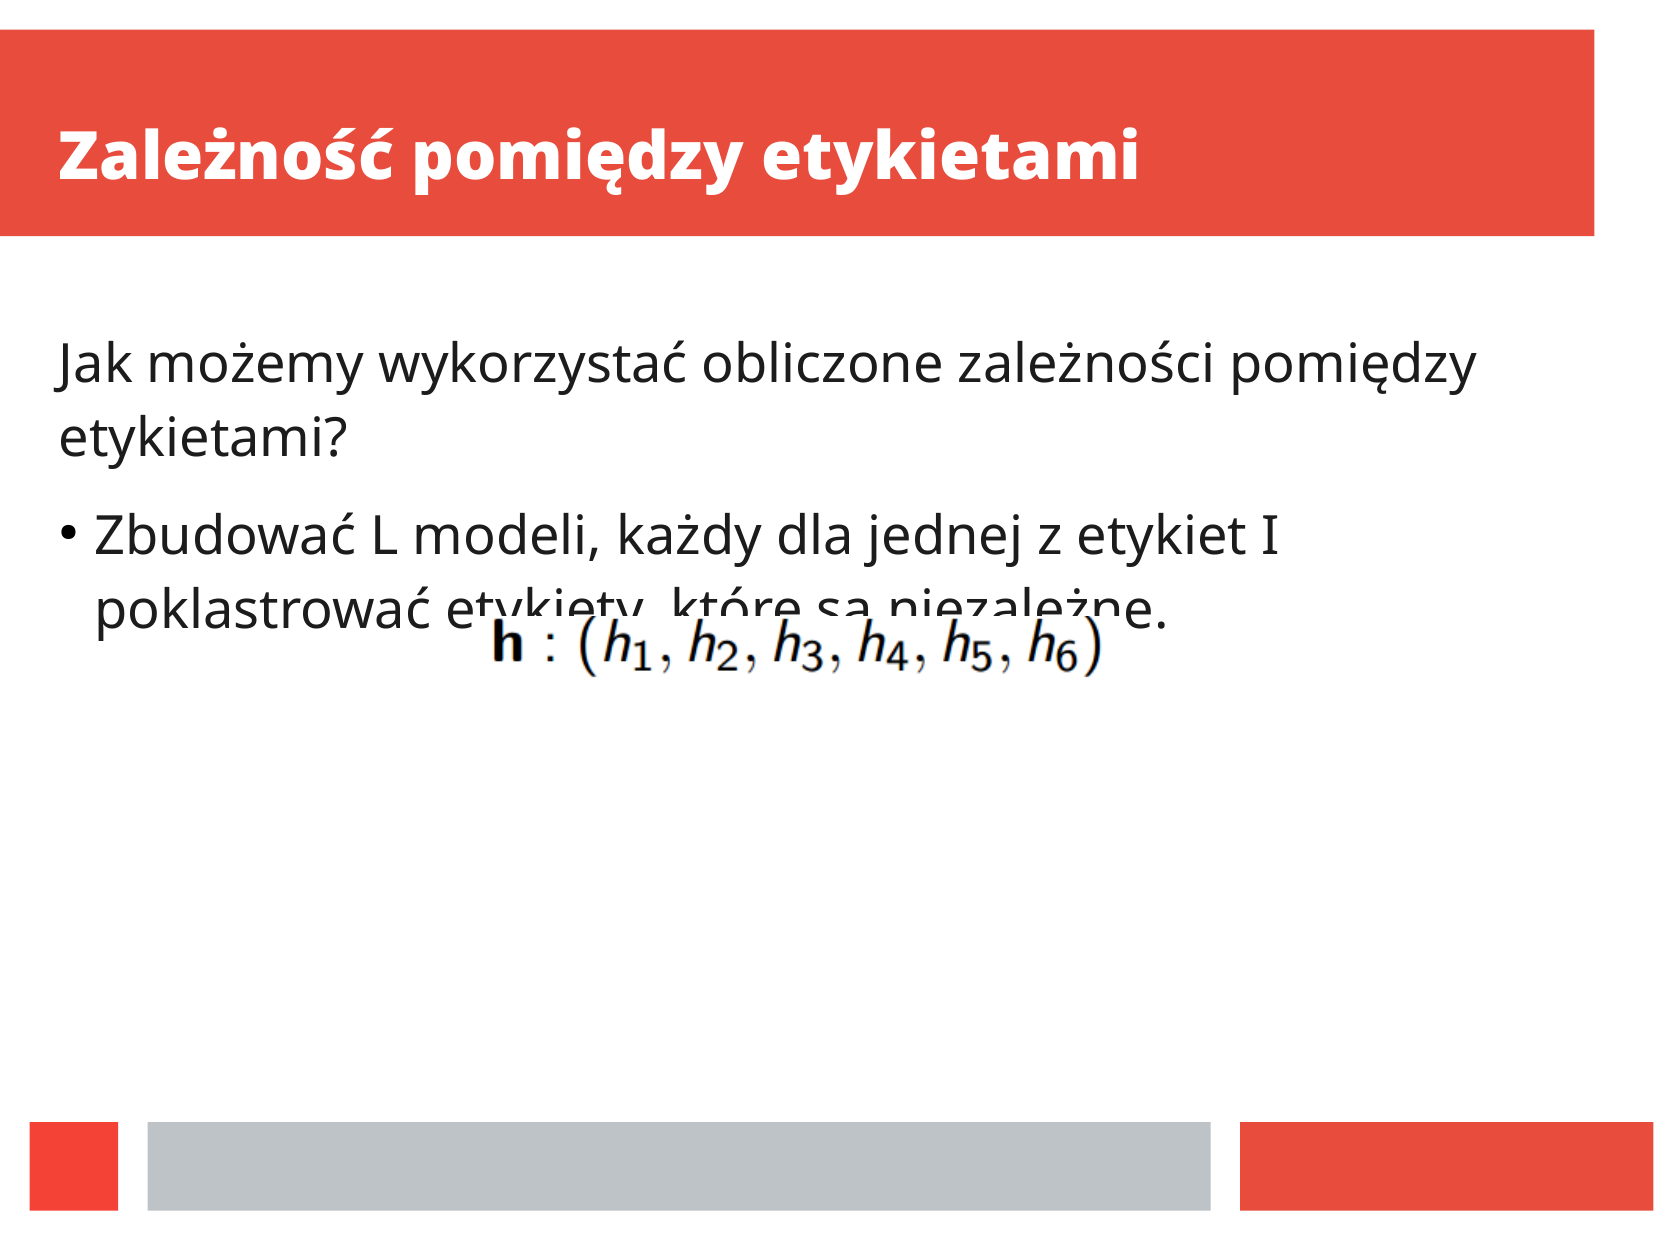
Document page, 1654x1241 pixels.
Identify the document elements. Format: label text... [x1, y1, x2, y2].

picture [476, 616, 1122, 686]
title Zależność pomiędzy etykietami [59, 56, 1595, 200]
list Jak możemy wykorzystać obliczone zależności pomiędzy etykietami? Zbudować L modeli, każdy dla jednej z etykiet I poklastrować etykiety, które są niezależne. [59, 324, 1595, 1152]
